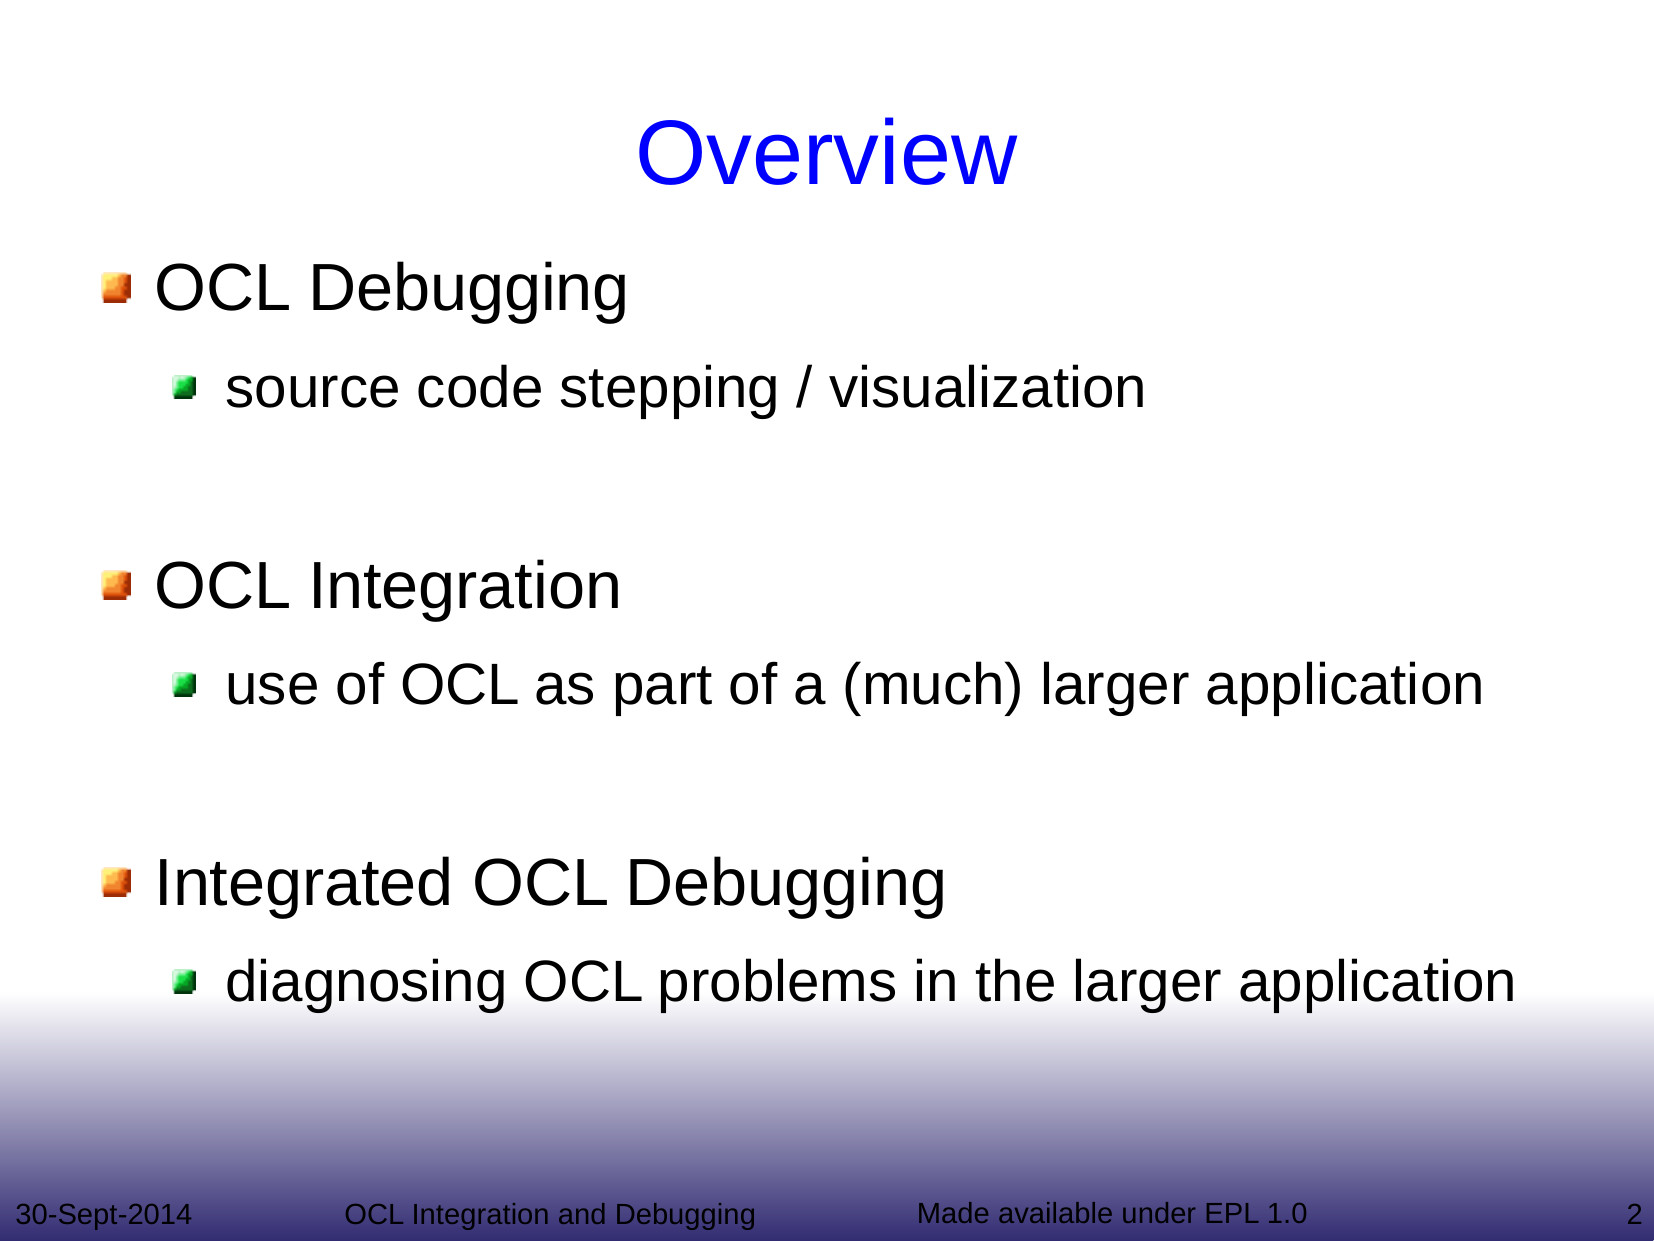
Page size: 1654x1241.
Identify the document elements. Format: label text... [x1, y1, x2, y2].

title Overview [82, 49, 1571, 257]
list OCL Debugging source code stepping / visualization OCL Integration use of OCL as part of a (much) larger application Integrated OCL Debugging diagnosing OCL problems in the larger application [83, 250, 1610, 1069]
